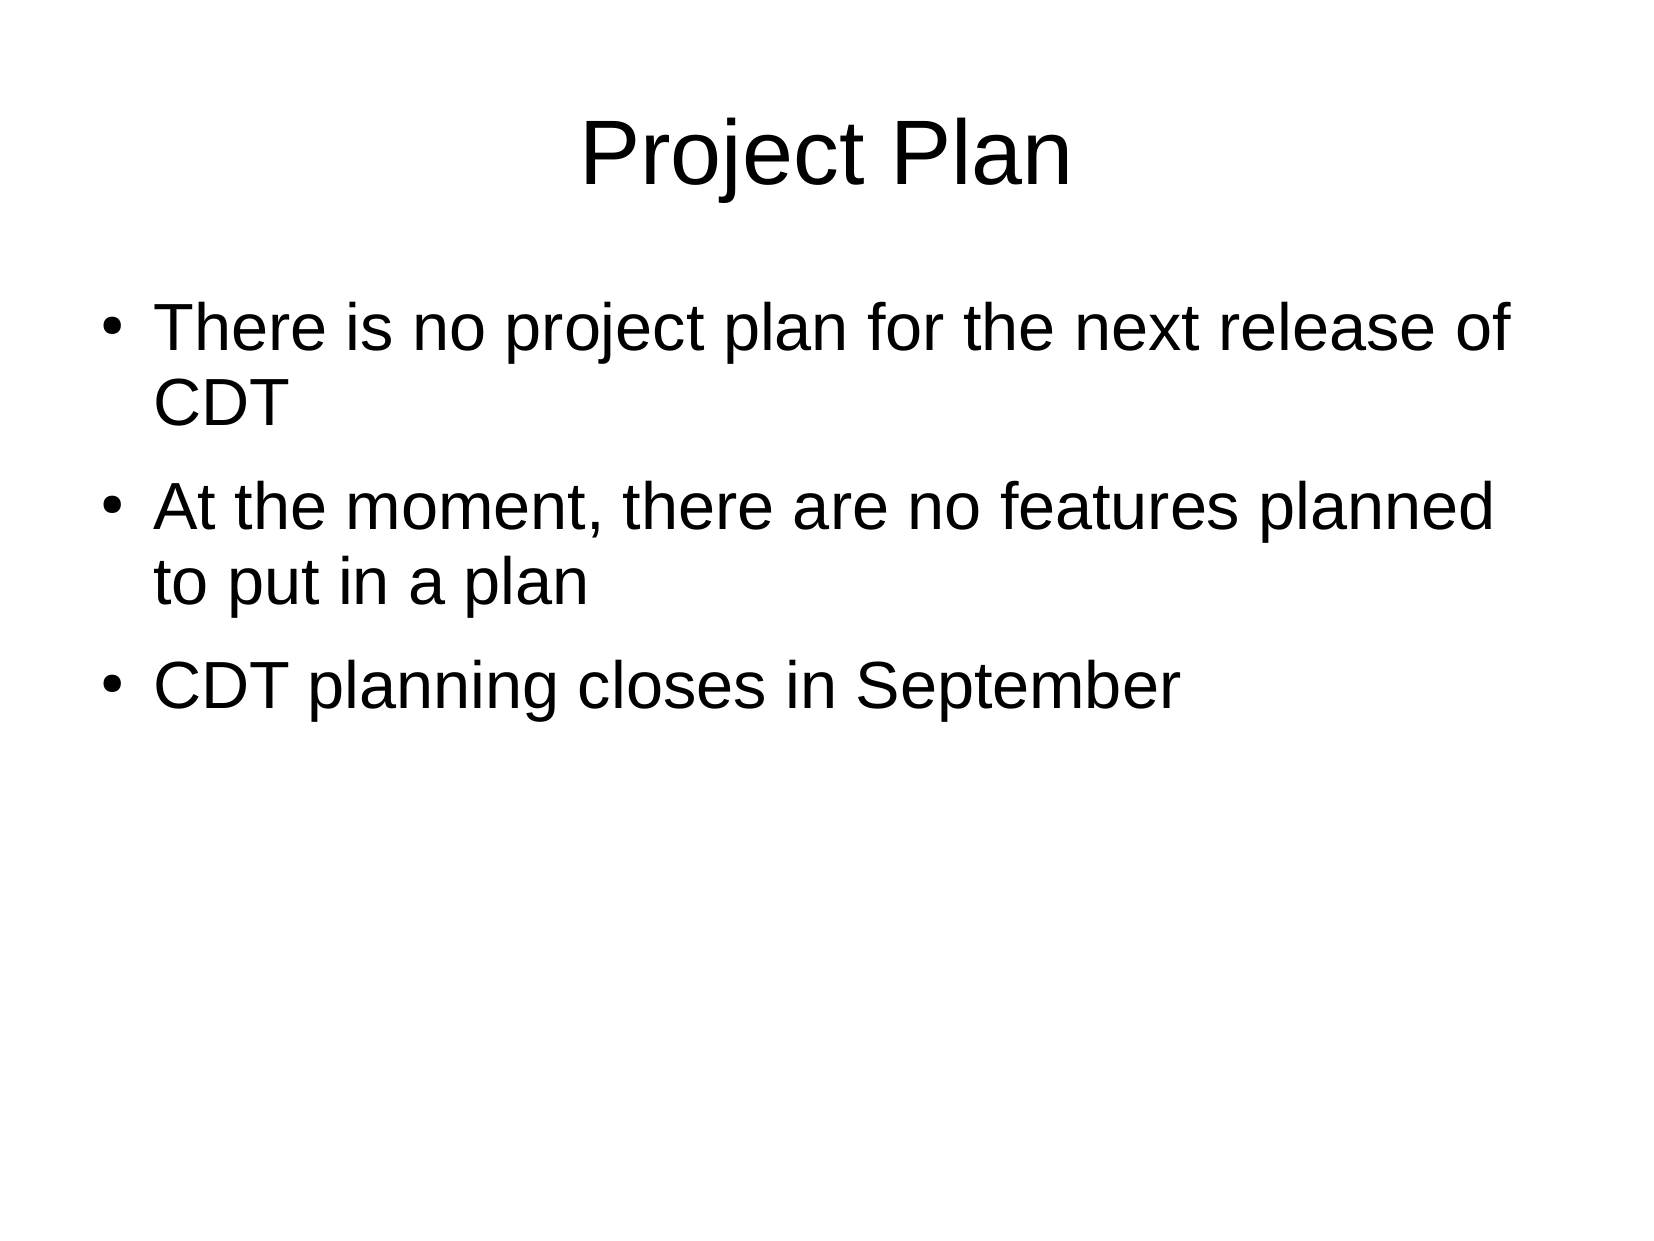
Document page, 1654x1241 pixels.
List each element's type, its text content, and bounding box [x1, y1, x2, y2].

title Project Plan [82, 56, 1571, 250]
list There is no project plan for the next release of CDT At the moment, there are no features planned to put in a plan CDT planning closes in September [82, 290, 1571, 1094]
